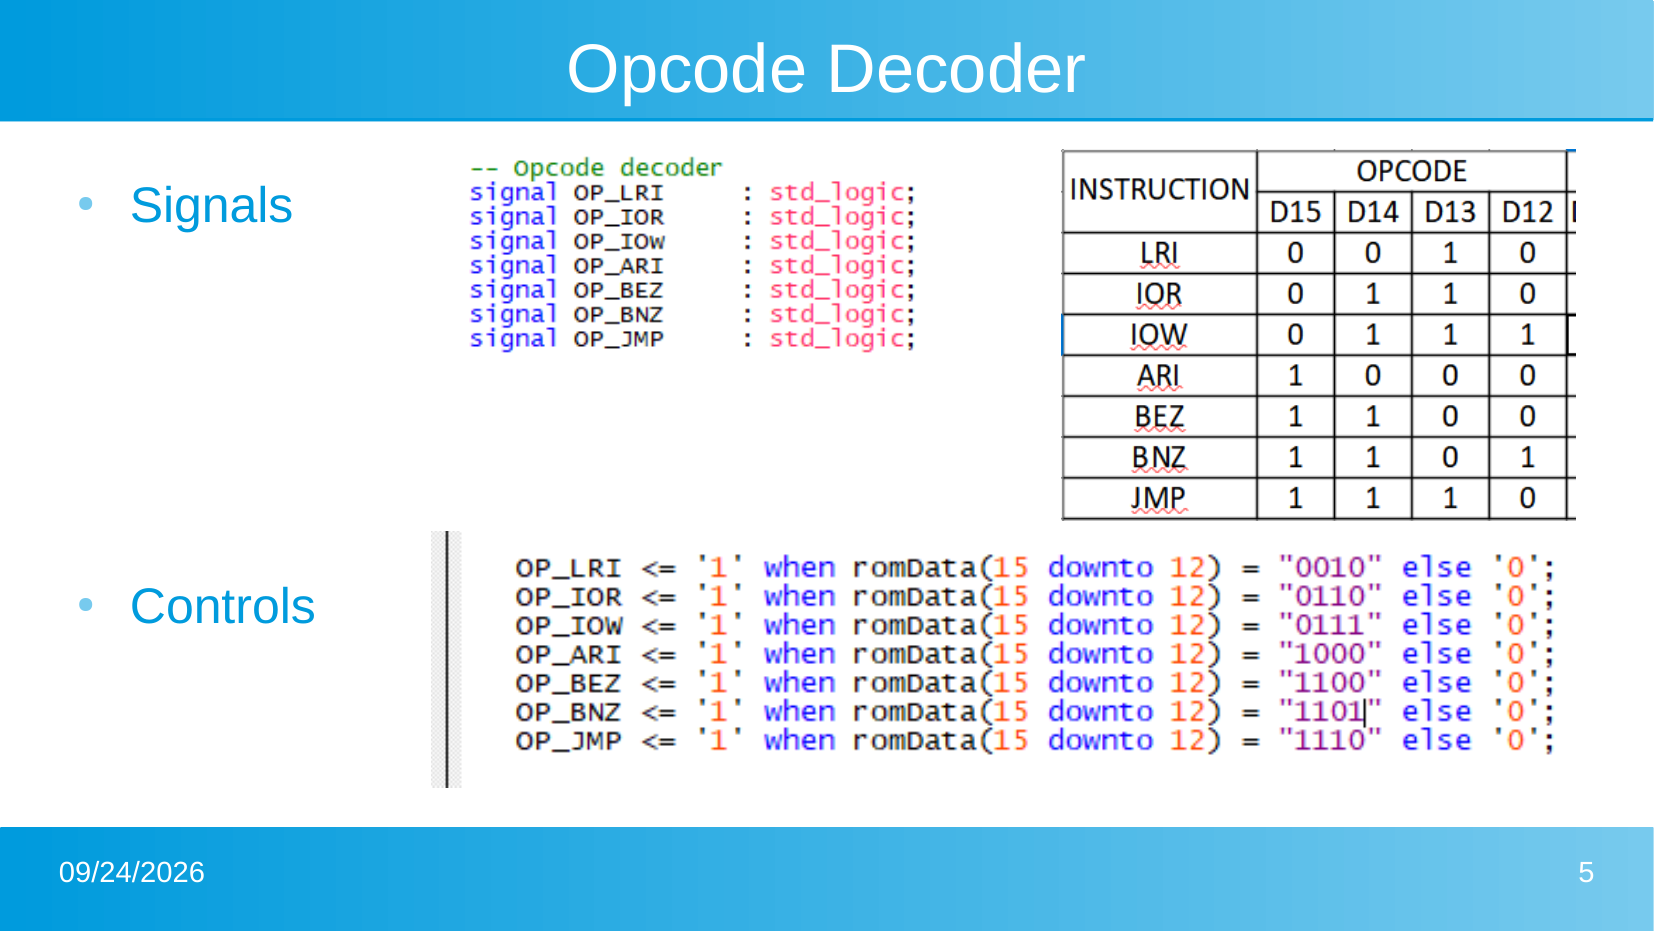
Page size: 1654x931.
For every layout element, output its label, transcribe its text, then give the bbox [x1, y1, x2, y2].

list Signals Controls [59, 177, 376, 768]
picture [453, 150, 945, 376]
picture [431, 531, 1572, 788]
title Opcode Decoder [59, 29, 1595, 108]
picture [1061, 149, 1576, 521]
